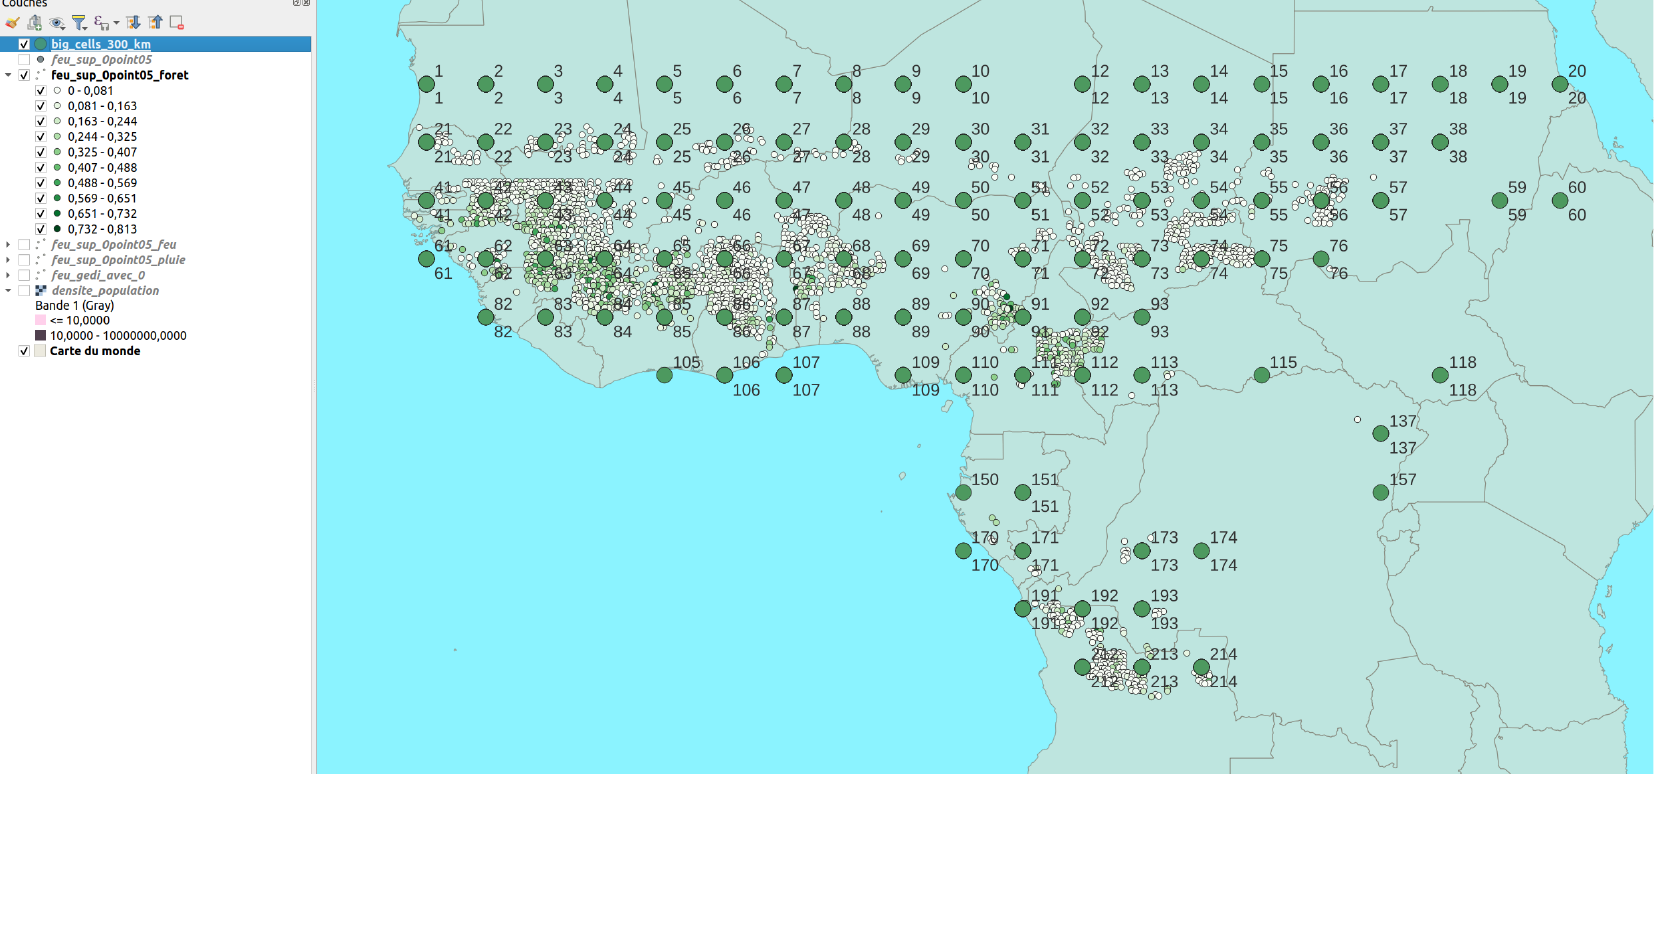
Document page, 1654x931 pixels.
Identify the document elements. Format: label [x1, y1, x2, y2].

picture [0, 0, 1654, 774]
